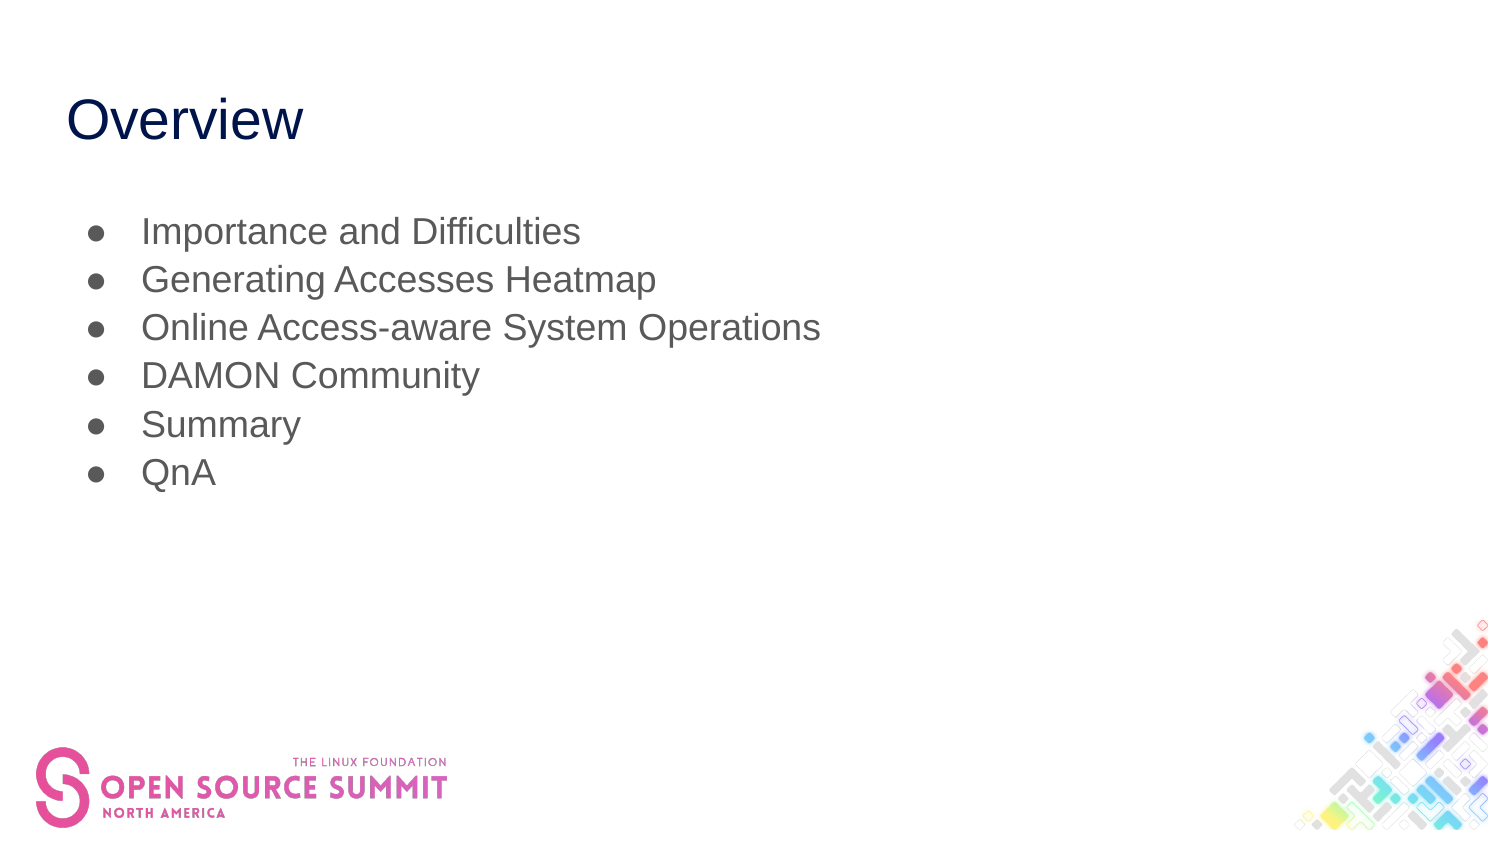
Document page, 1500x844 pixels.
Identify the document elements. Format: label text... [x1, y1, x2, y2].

picture [36, 747, 447, 828]
picture [1294, 620, 1488, 830]
list Importance and Difficulties Generating Accesses Heatmap Online Access-aware System Operations DAMON Community Summary QnA [51, 189, 1449, 734]
title Overview [51, 72, 1449, 167]
